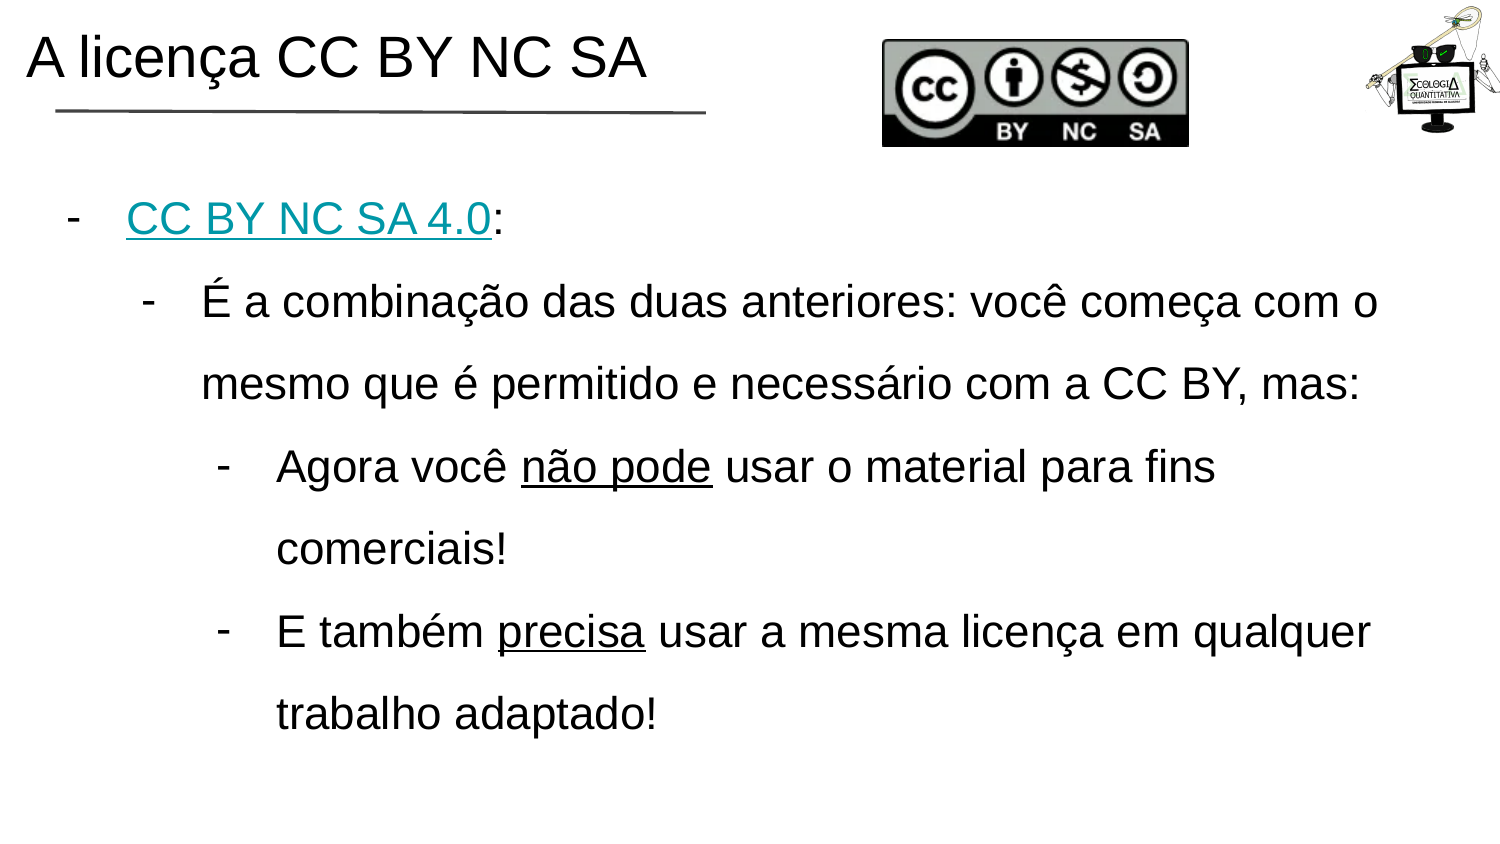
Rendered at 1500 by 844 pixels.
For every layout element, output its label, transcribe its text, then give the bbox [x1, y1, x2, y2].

text_box A licença CC BY NC SA [11, 3, 1353, 117]
picture [882, 39, 1189, 147]
picture [1365, 3, 1500, 135]
text_box CC BY NC SA 4.0: É a combinação das duas anteriores: você começa com o mesmo que é permitido e necessário com a CC BY, mas: Agora você não pode usar o material para fins comerciais! E também precisa usar a mesma licença em qualquer trabalho adaptado! [36, 146, 1412, 801]
